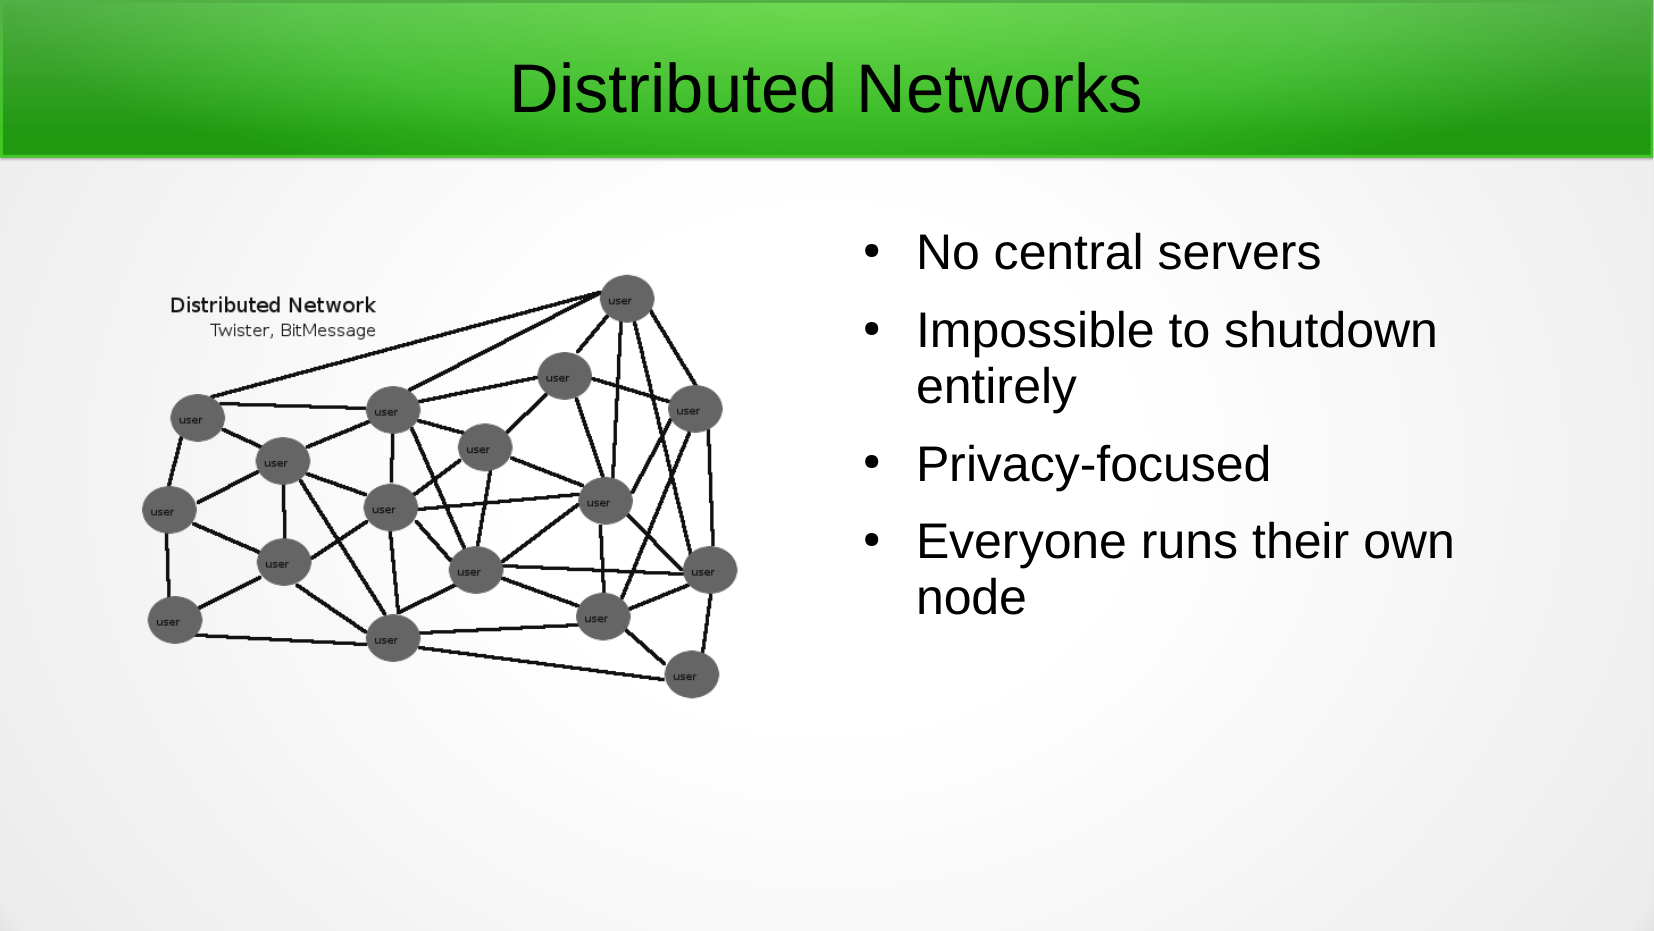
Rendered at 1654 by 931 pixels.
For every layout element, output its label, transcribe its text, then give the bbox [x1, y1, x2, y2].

picture [82, 267, 809, 722]
list No central servers Impossible to shutdown entirely Privacy-focused Everyone runs their own node [845, 224, 1572, 764]
title Distributed Networks [82, 35, 1571, 142]
